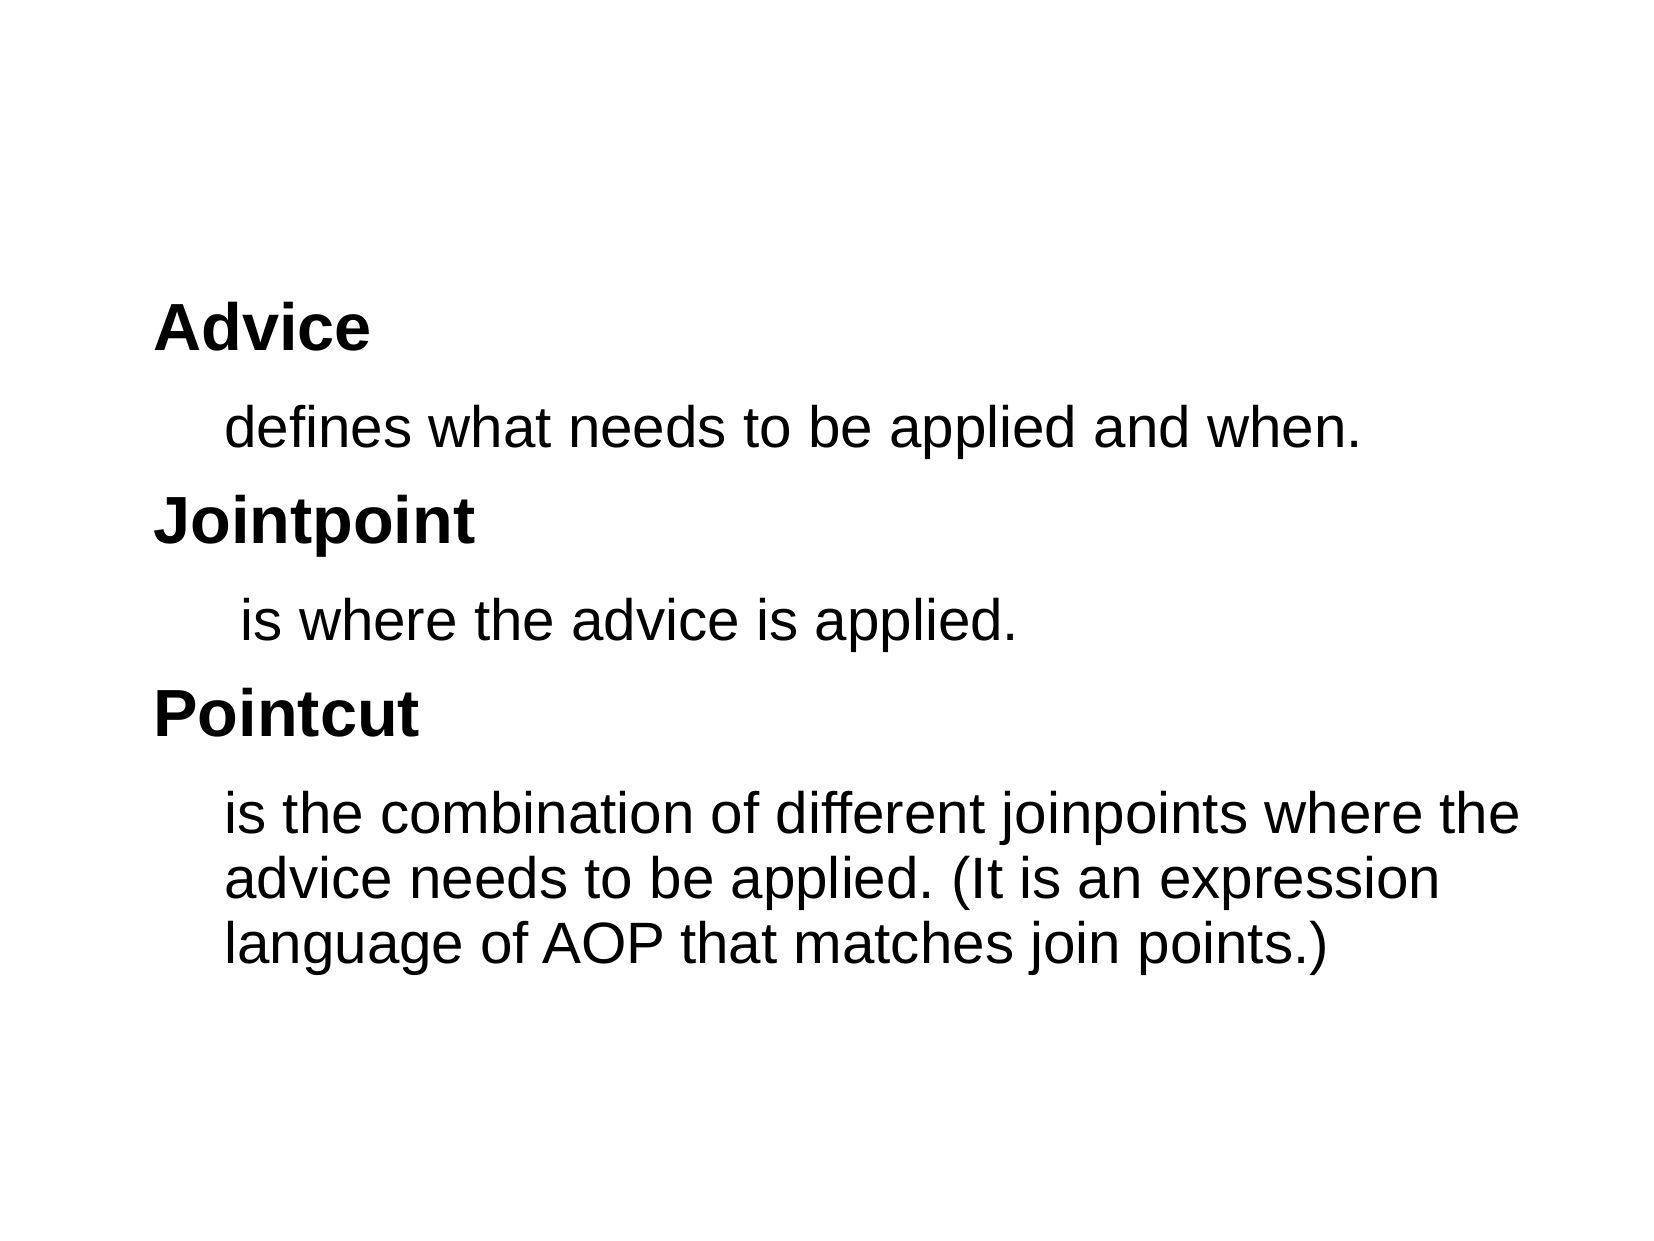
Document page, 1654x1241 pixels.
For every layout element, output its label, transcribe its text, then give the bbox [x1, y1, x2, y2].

list Advice defines what needs to be applied and when. Jointpoint is where the advice is applied. Pointcut is the combination of different joinpoints where the advice needs to be applied. (It is an expression language of AOP that matches join points.) [82, 290, 1571, 1162]
